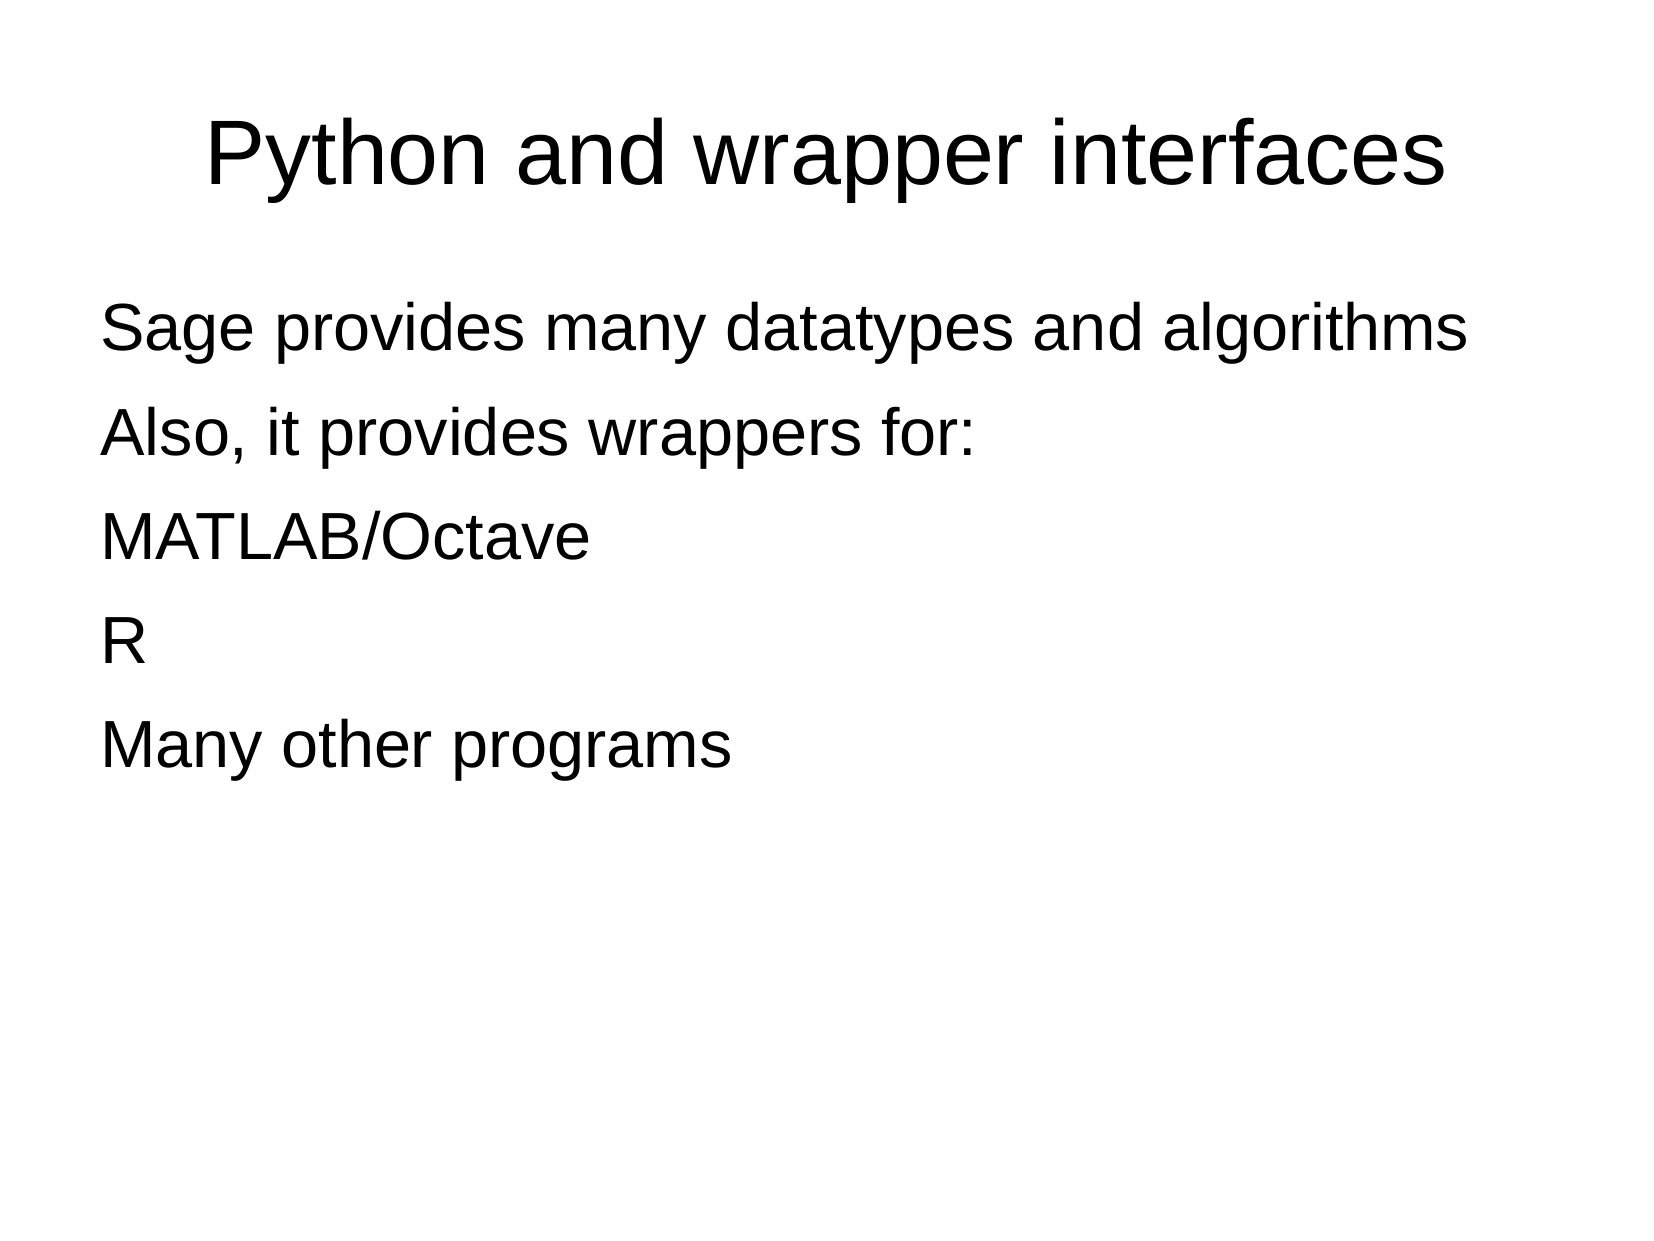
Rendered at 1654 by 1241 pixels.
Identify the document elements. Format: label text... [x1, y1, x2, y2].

title Python and wrapper interfaces [82, 56, 1571, 250]
list Sage provides many datatypes and algorithms Also, it provides wrappers for: MATLAB/Octave R Many other programs [82, 290, 1571, 1094]
